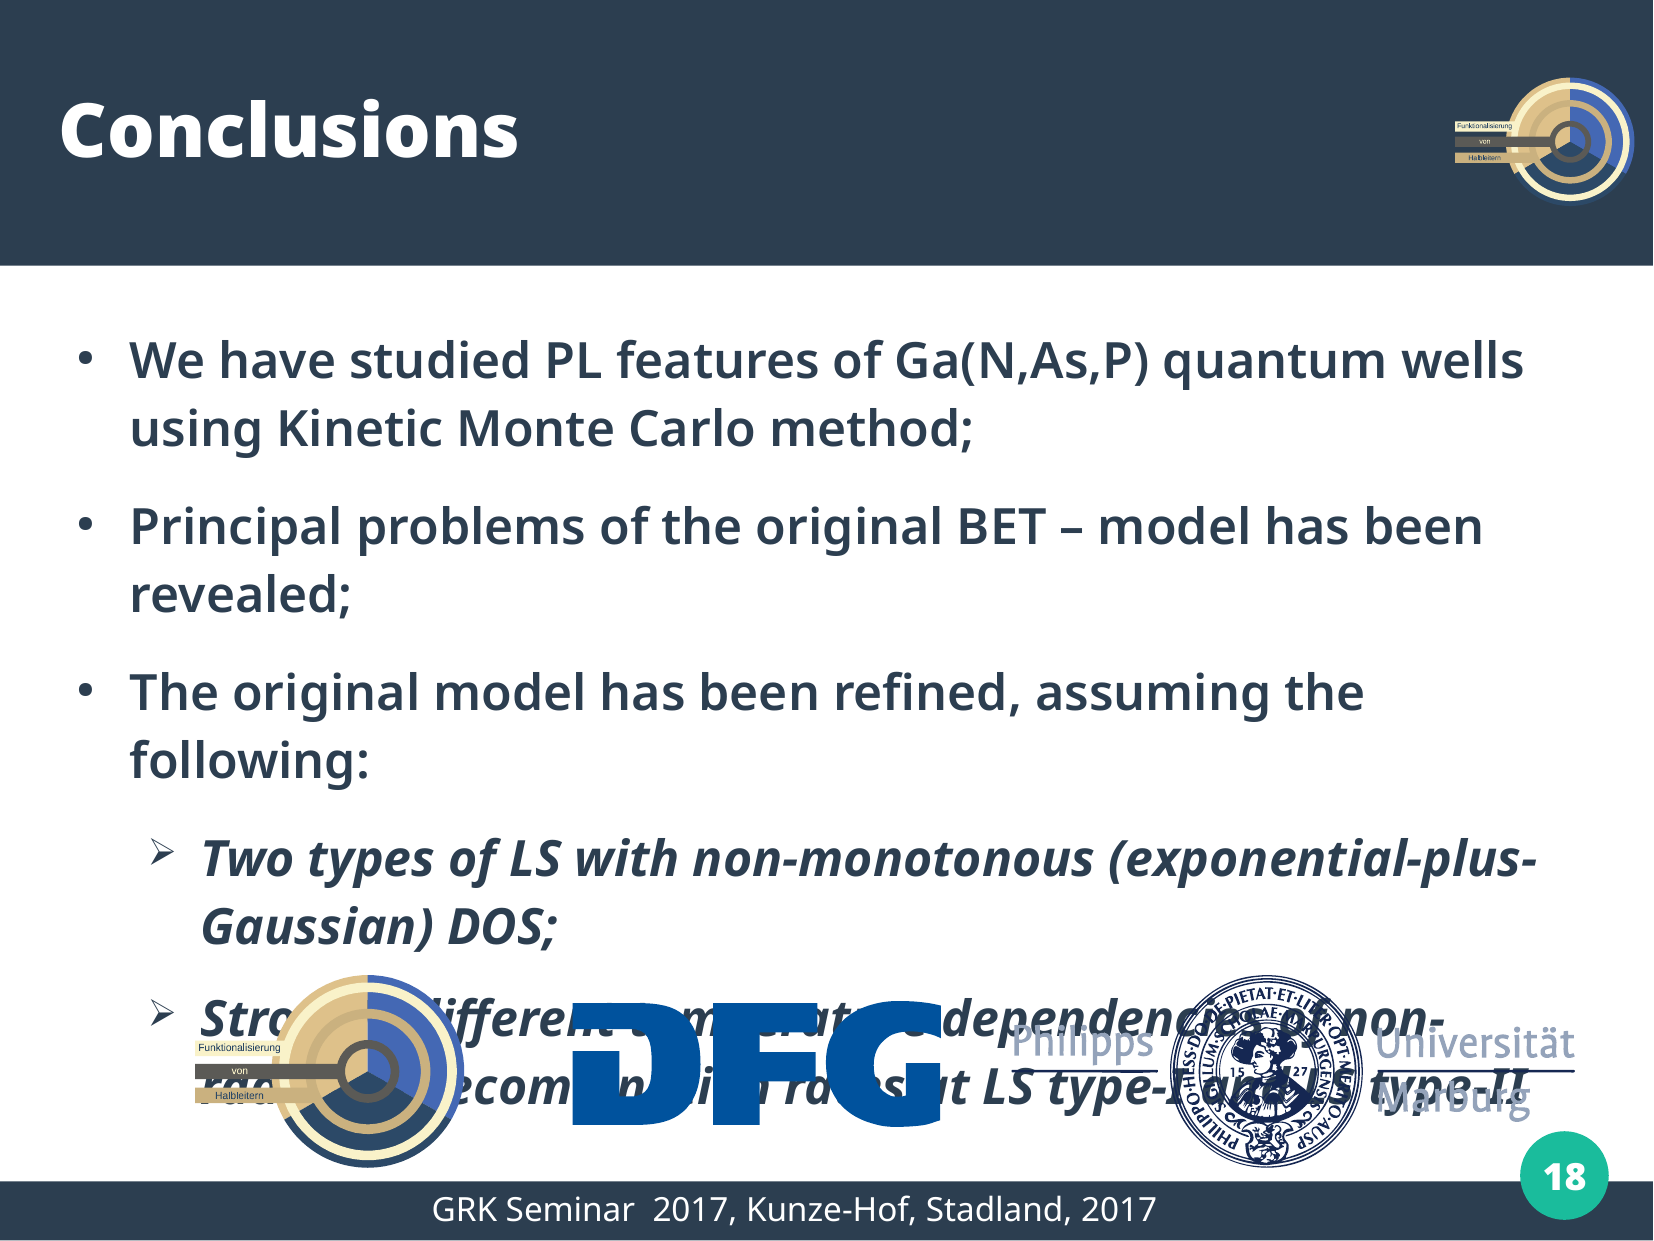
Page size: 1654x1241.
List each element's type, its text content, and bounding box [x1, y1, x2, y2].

picture [1455, 77, 1636, 207]
title Conclusions [58, 49, 1594, 207]
picture [195, 975, 466, 1169]
text_box GRK Seminar 2017, Kunze-Hof, Stadland, 2017 [135, 1178, 1456, 1241]
picture [559, 990, 976, 1137]
picture [1011, 975, 1576, 1169]
list We have studied PL features of Ga(N,As,P) quantum wells using Kinetic Monte Carlo method; Principal problems of the original BET – model has been revealed; The original model has been refined, assuming the following: Two types of LS with non-monotonous (exponential-plus-Gaussian) DOS; Strongly different temperature dependencies of non-radiative recombination rates at LS type-I and LS type-II [58, 324, 1594, 1152]
